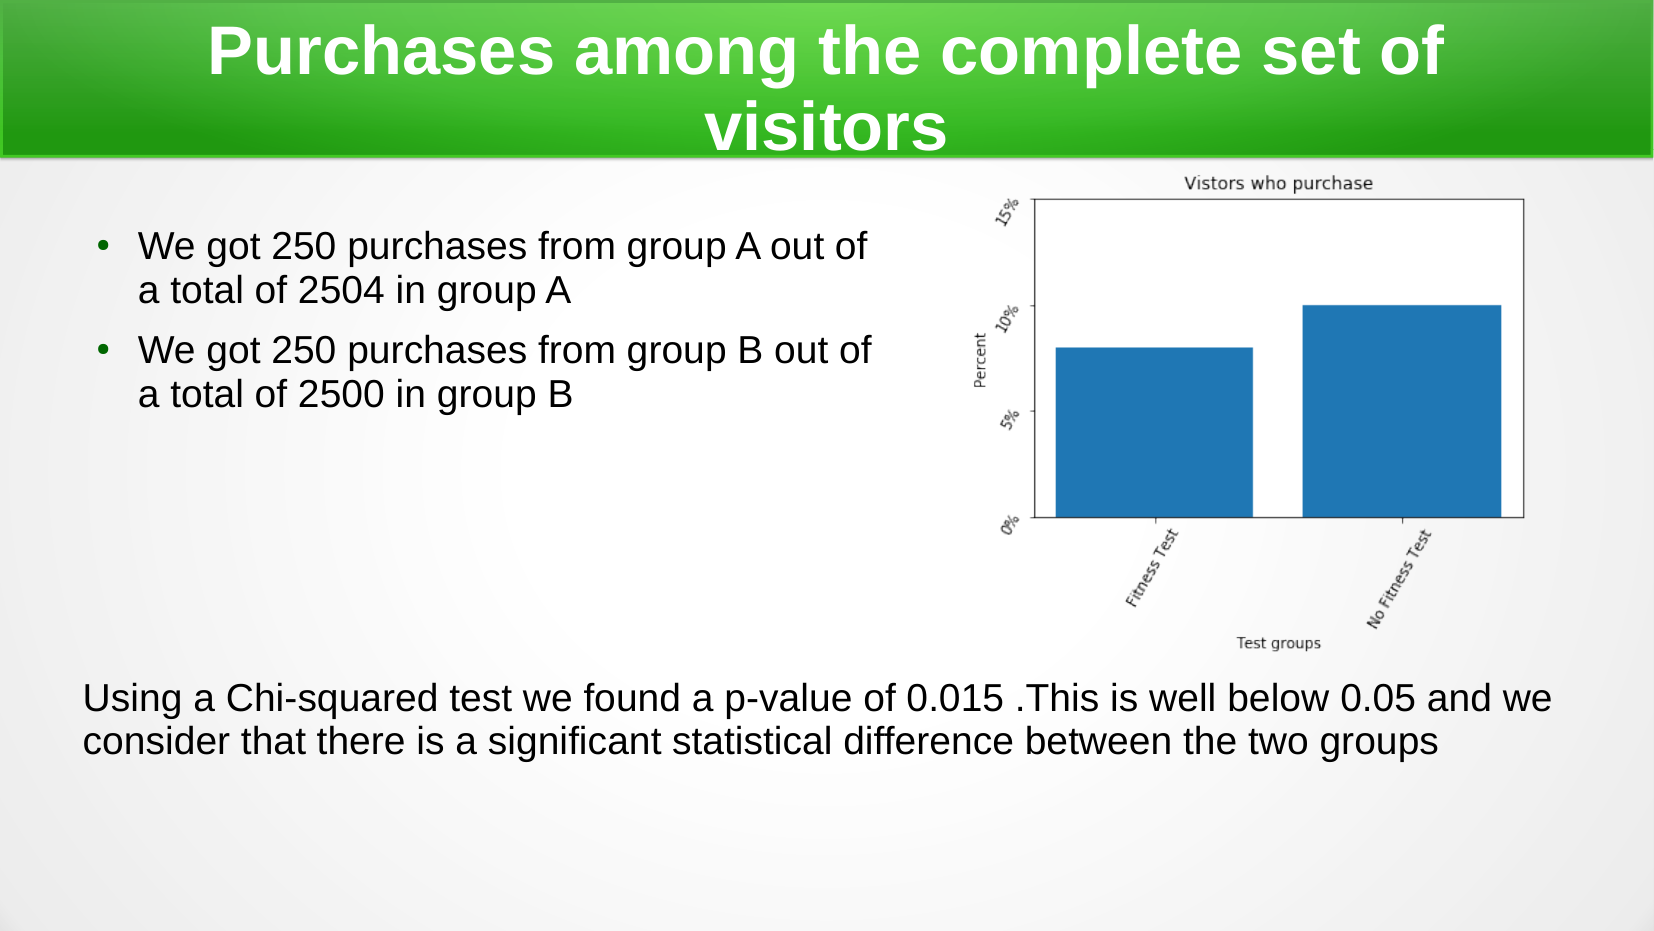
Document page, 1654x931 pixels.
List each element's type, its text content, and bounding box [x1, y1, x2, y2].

title Purchases among the complete set of visitors [82, 11, 1571, 166]
list We got 250 purchases from group A out of a total of 2504 in group A We got 250 purchases from group B out of a total of 2500 in group B Using a Chi-squared test we found a p-value of 0.015 .This is well below 0.05 and we consider that there is a significant statistical difference between the two groups [82, 224, 1571, 764]
picture [964, 165, 1538, 662]
